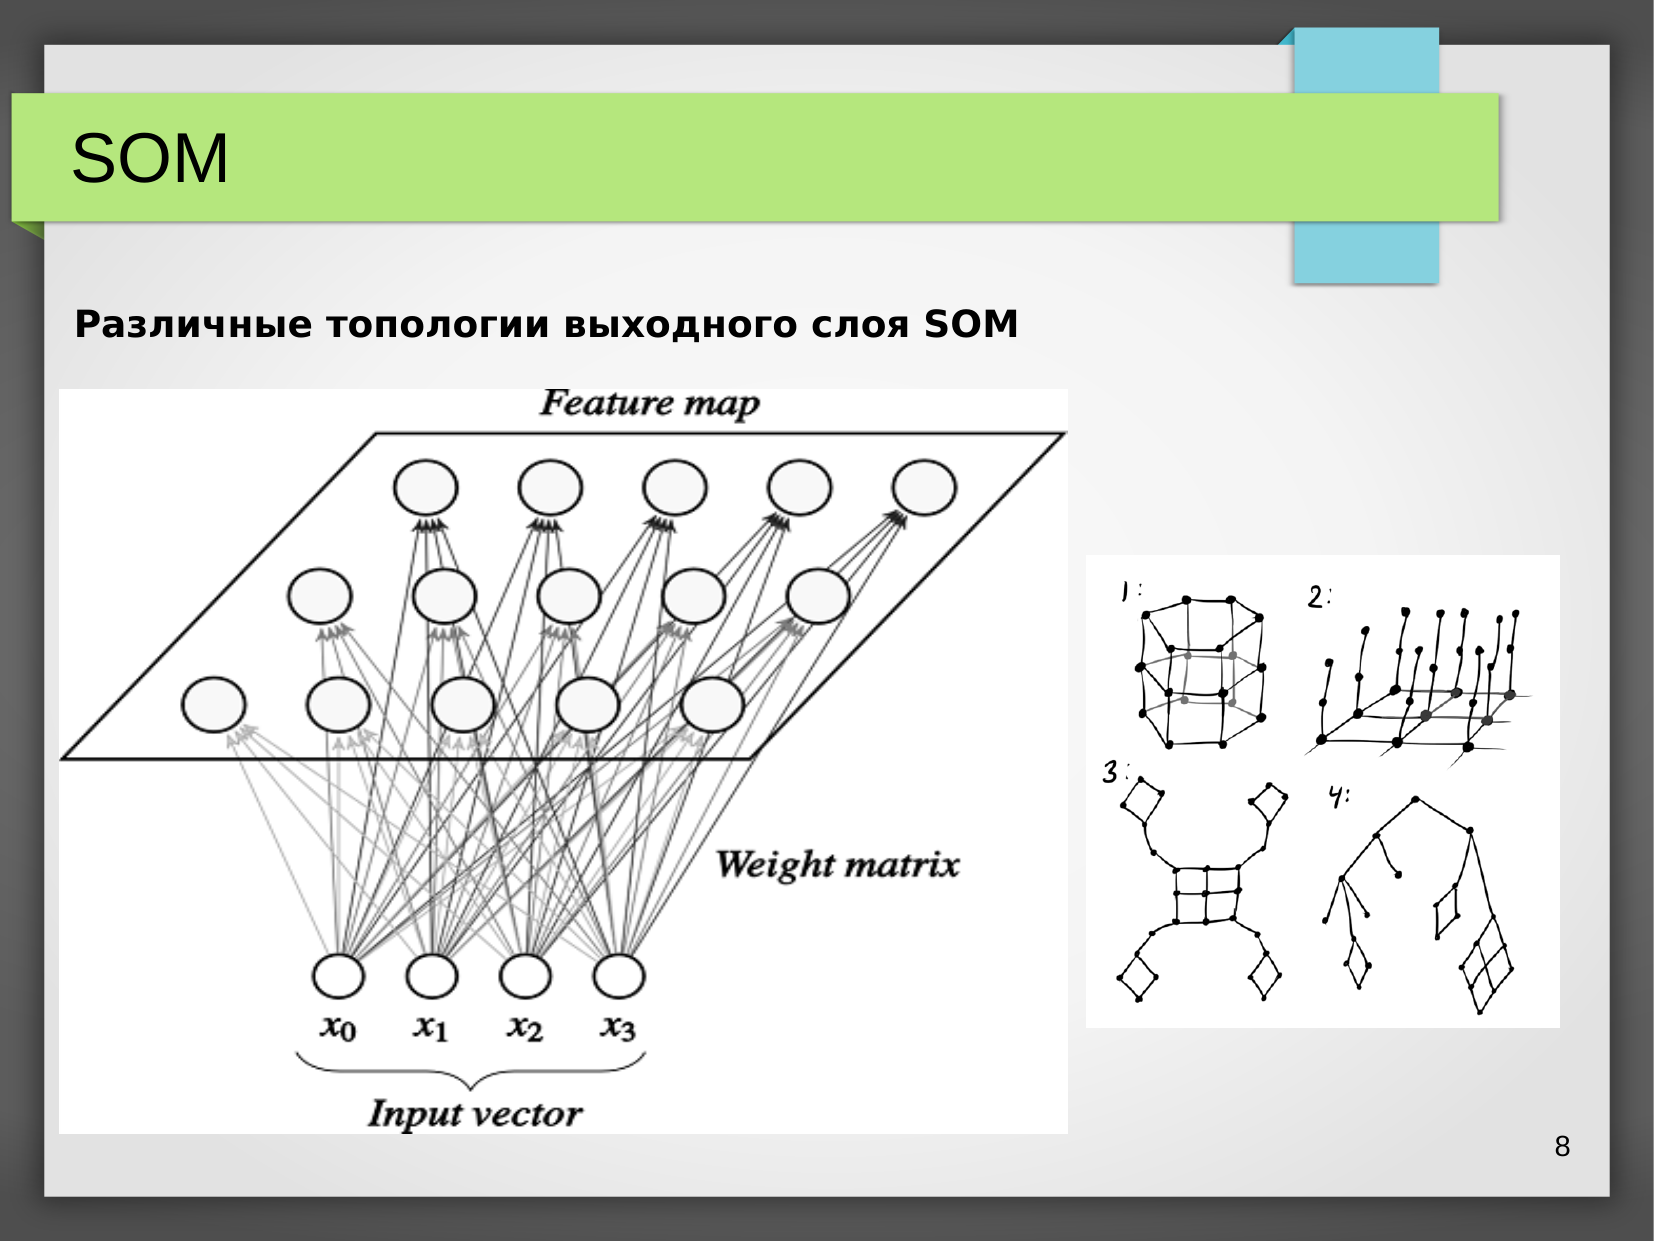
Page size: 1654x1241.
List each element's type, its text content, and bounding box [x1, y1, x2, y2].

title SOM [70, 118, 1205, 199]
text_box Различные топологии выходного слоя SOM [59, 295, 1438, 398]
picture [0, 0, 1654, 1241]
